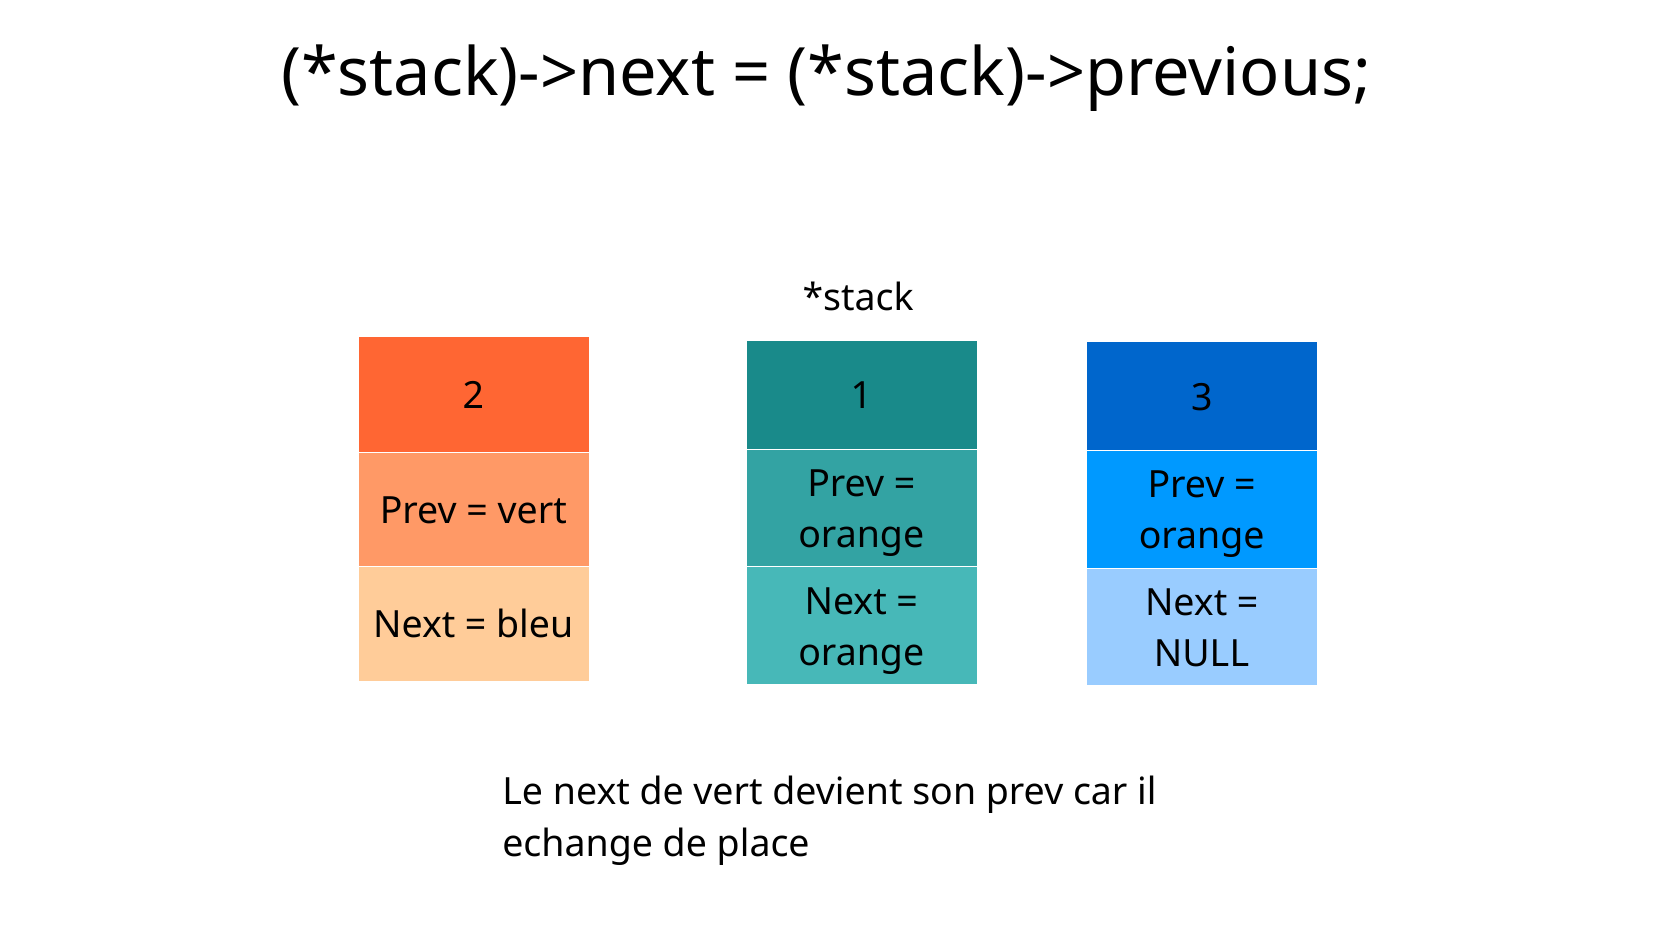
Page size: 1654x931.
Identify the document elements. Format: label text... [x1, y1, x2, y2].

table_cell Prev = vert [359, 453, 589, 566]
table_cell Prev = orange [1087, 451, 1317, 568]
table_cell Next = orange [747, 567, 977, 684]
title (*stack)->next = (*stack)->previous; [82, 34, 1571, 195]
table_cell Next = bleu [359, 567, 589, 681]
table_cell Prev = orange [747, 450, 977, 566]
table_header 1 [747, 341, 977, 449]
text_box *stack [787, 262, 938, 323]
table_cell Next = NULL [1087, 569, 1317, 685]
text_box Le next de vert devient son prev car il echange de place [487, 757, 1201, 863]
table_header 2 [359, 337, 589, 452]
table_header 3 [1087, 342, 1317, 450]
